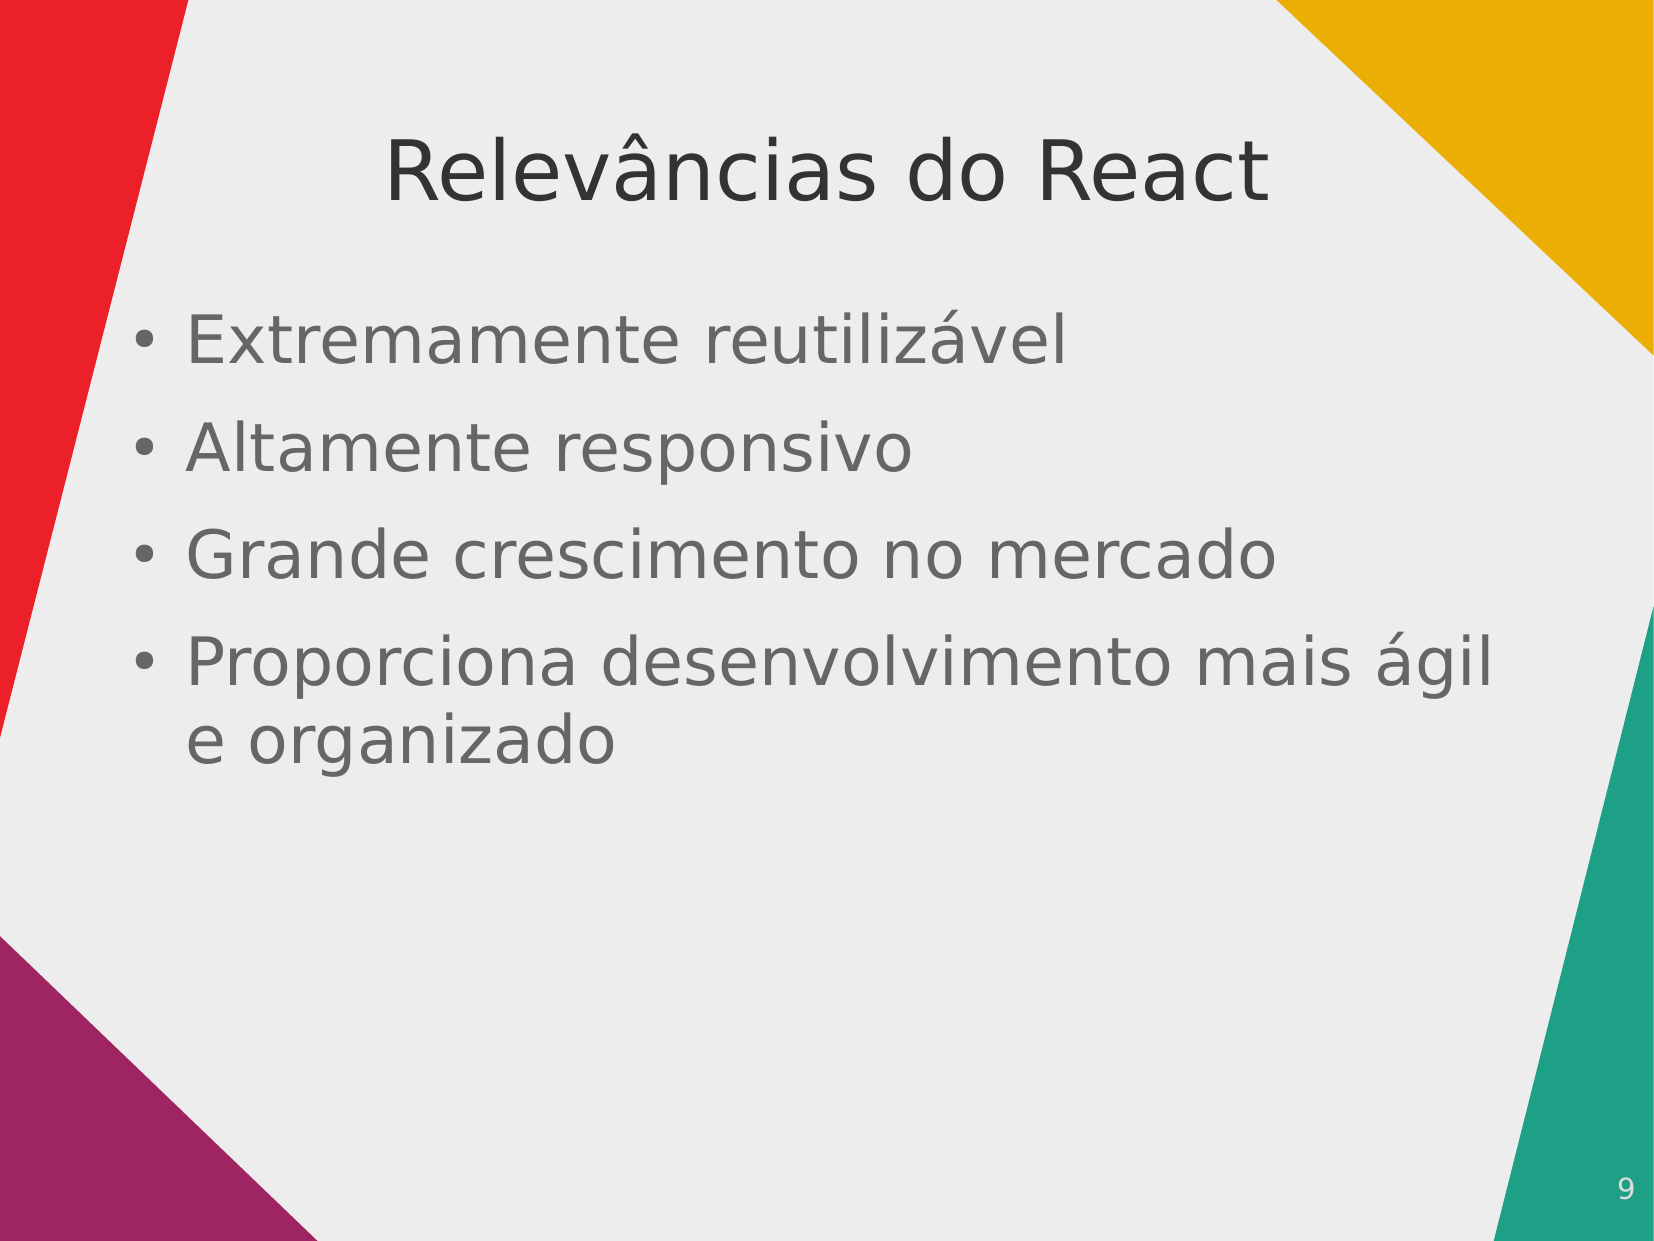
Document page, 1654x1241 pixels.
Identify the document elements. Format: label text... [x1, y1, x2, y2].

list Extremamente reutilizável Altamente responsivo Grande crescimento no mercado Proporciona desenvolvimento mais ágil e organizado [114, 302, 1539, 1033]
title Relevâncias do React [114, 73, 1539, 271]
